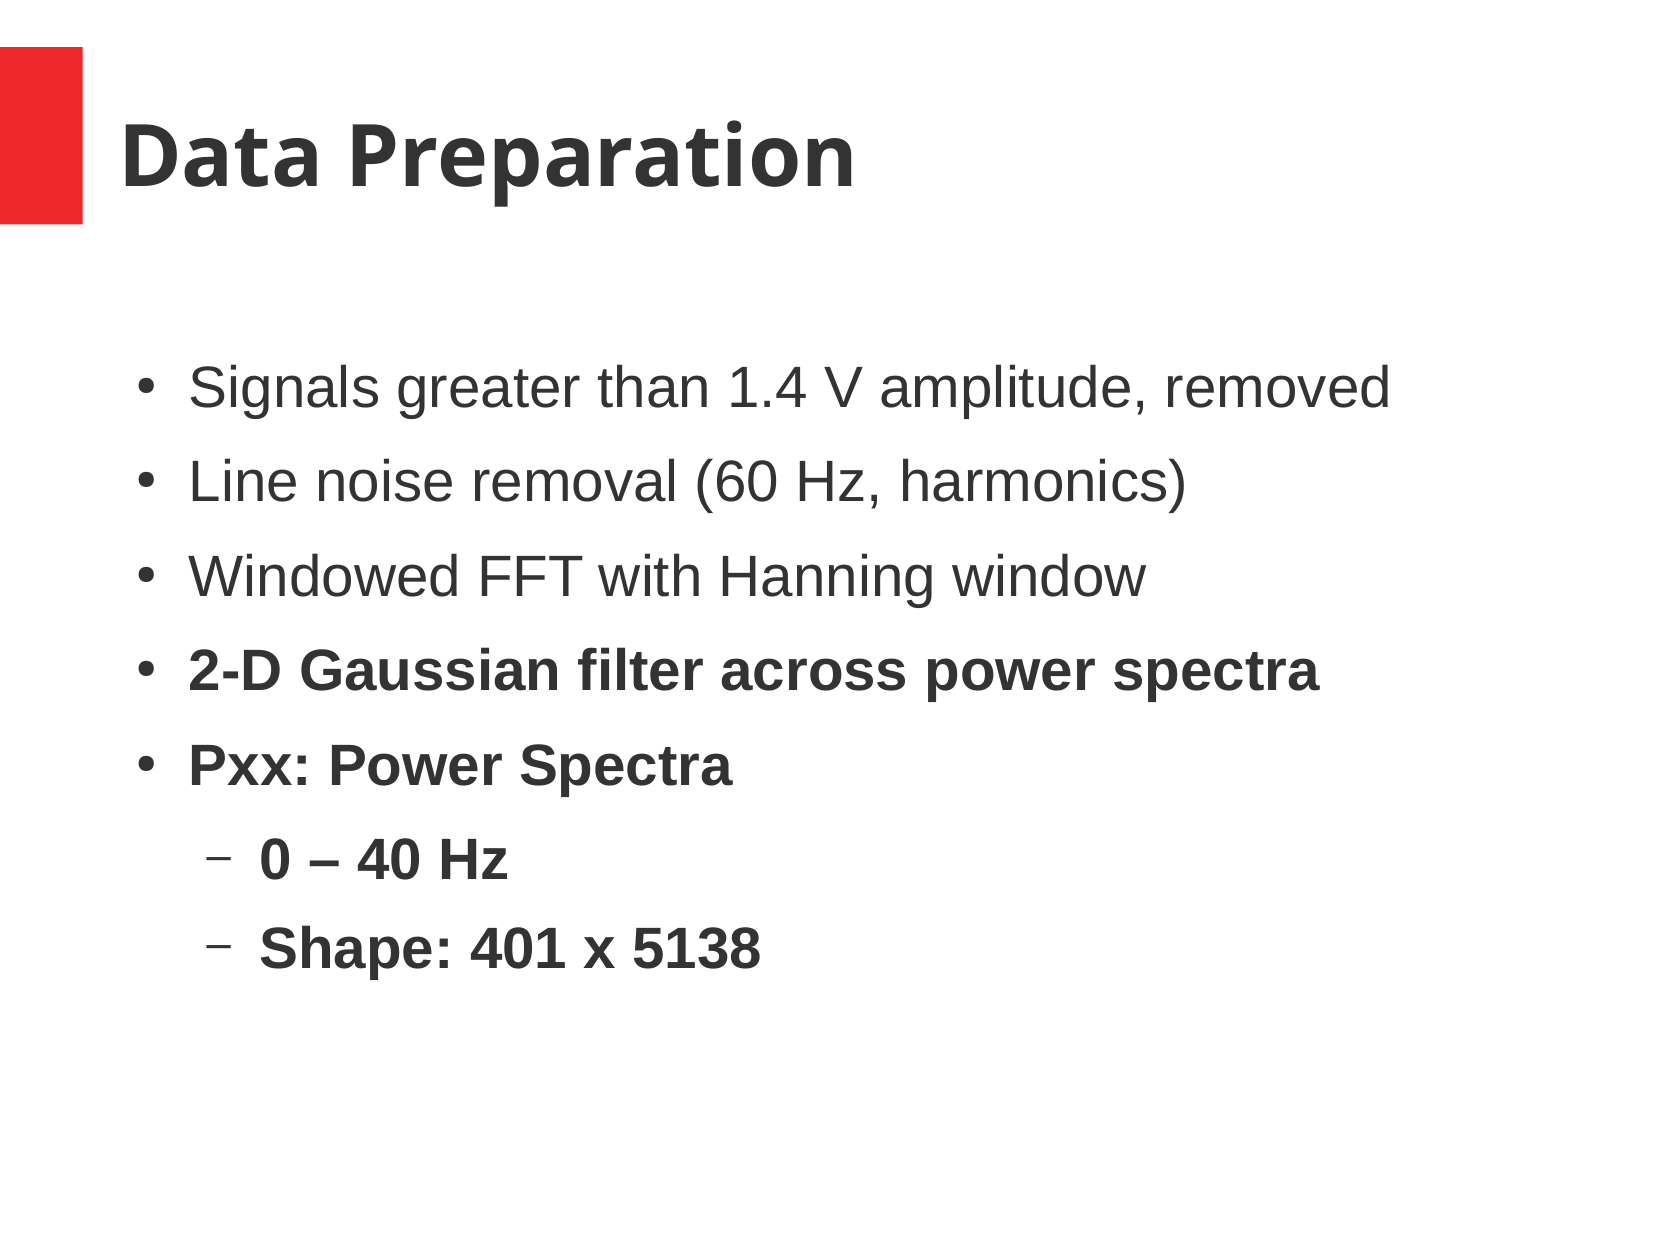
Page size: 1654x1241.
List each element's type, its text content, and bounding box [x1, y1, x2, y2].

list Signals greater than 1.4 V amplitude, removed Line noise removal (60 Hz, harmonics) Windowed FFT with Hanning window 2-D Gaussian filter across power spectra Pxx: Power Spectra 0 – 40 Hz Shape: 401 x 5138 [118, 354, 1536, 1074]
title Data Preparation [118, 49, 1571, 257]
